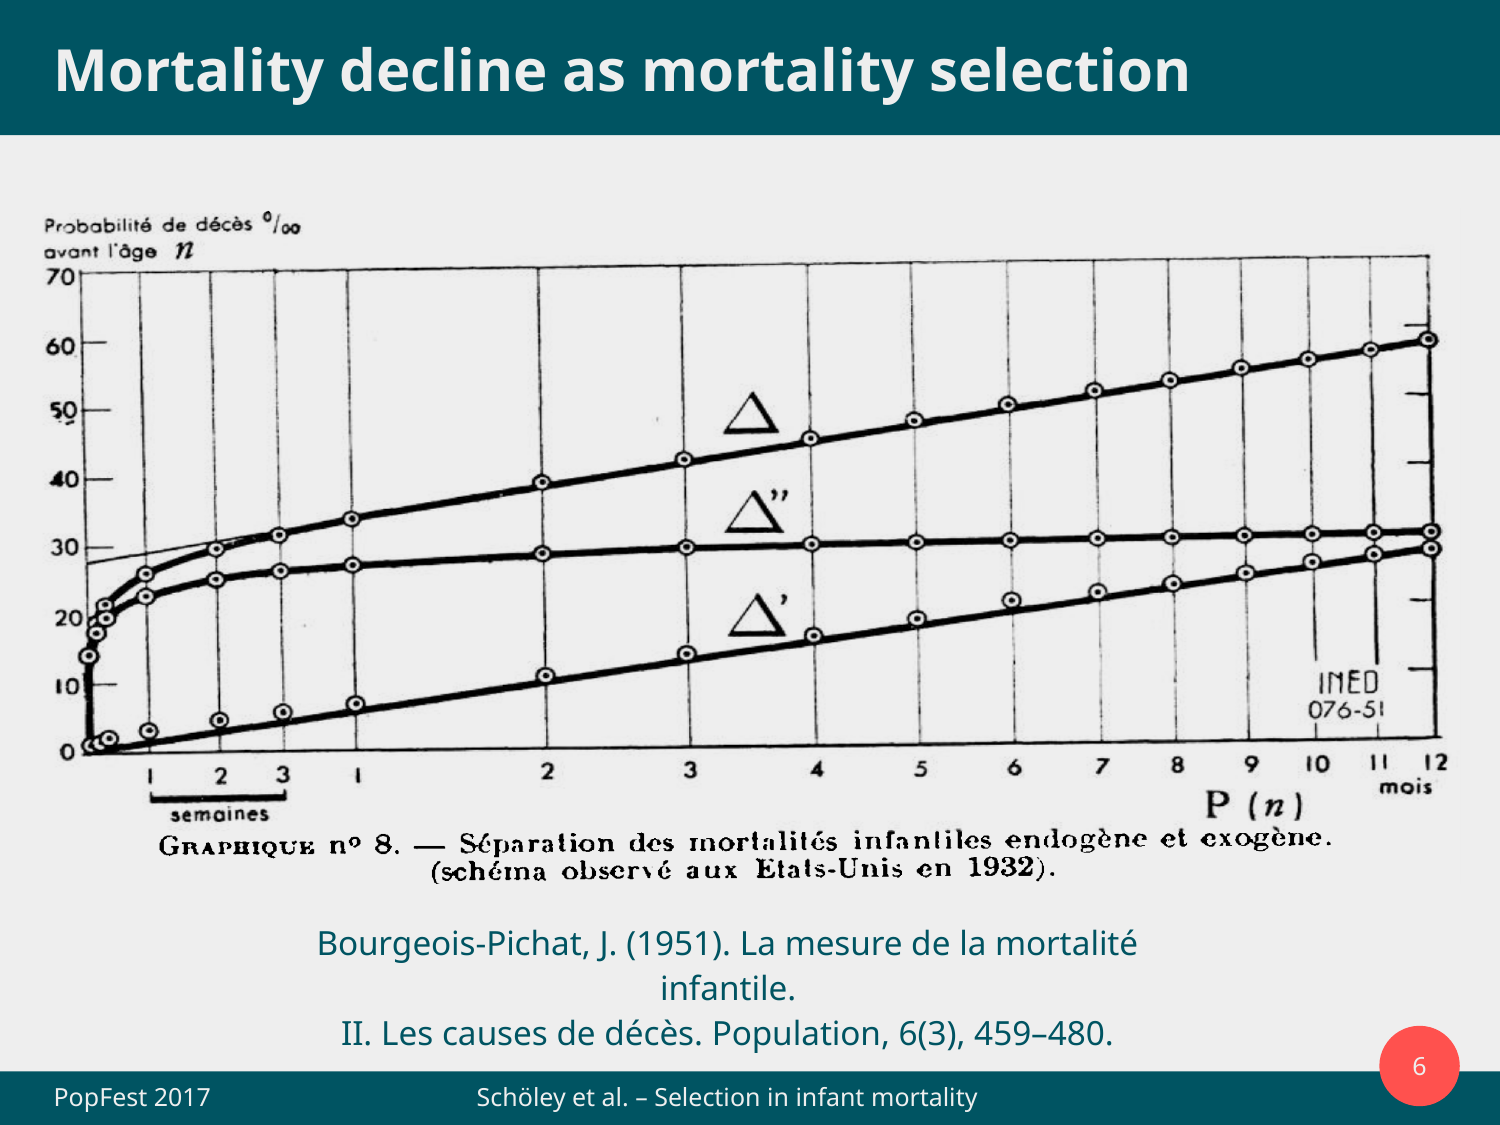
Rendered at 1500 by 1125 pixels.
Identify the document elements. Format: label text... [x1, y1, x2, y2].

text_box Bourgeois-Pichat, J. (1951). La mesure de la mortalité infantile. II. Les causes de décès. Population, 6(3), 459–480. [301, 912, 1199, 1015]
title Mortality decline as mortality selection [53, 0, 1447, 141]
picture [39, 208, 1461, 884]
